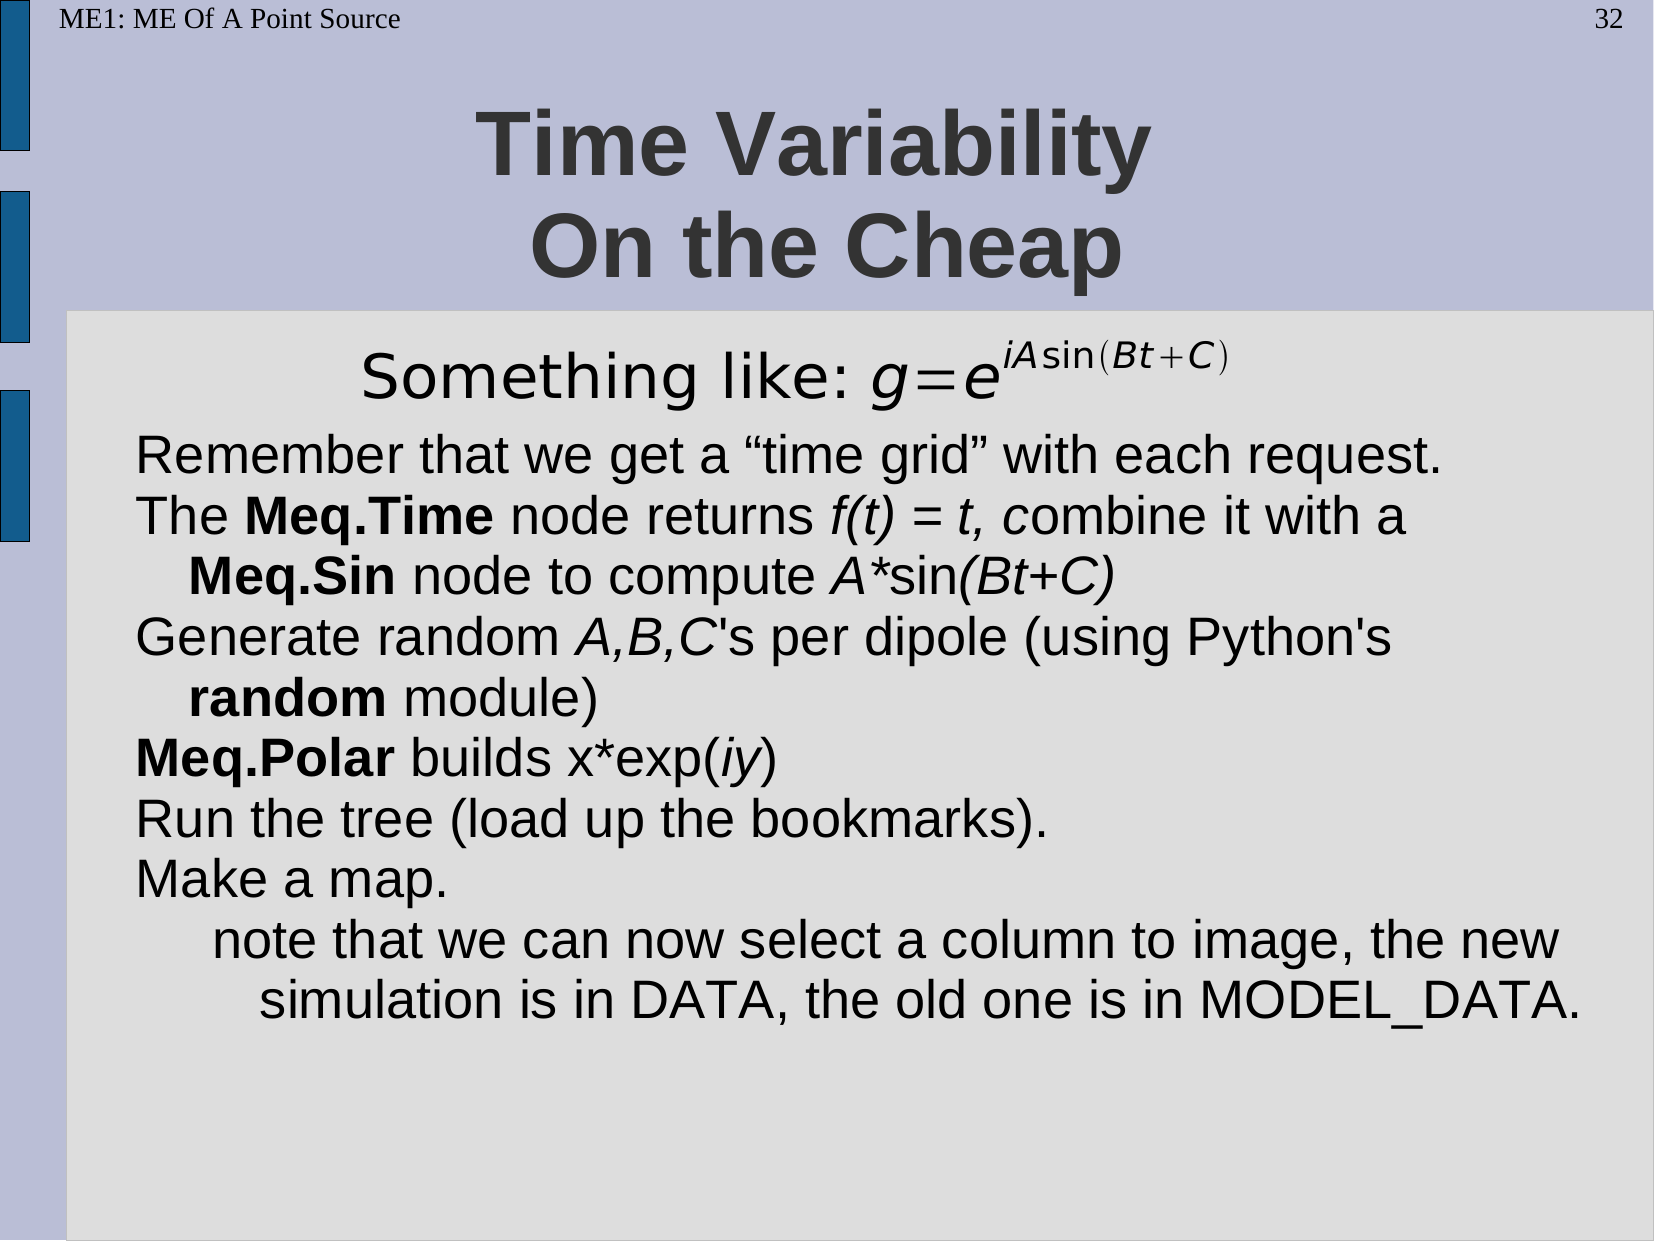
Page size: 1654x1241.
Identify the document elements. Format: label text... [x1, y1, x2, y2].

list Remember that we get a “time grid” with each request. The Meq.Time node returns f(t) = t, combine it with a Meq.Sin node to compute A*sin(Bt+C) Generate random A,B,C's per dipole (using Python's random module) Meq.Polar builds x*exp(iy) Run the tree (load up the bookmarks). Make a map. note that we can now select a column to image, the new simulation is in DATA, the old one is in MODEL_DATA. [118, 424, 1595, 1182]
chart [354, 334, 1236, 414]
title Time Variability On the Cheap [121, 87, 1534, 302]
